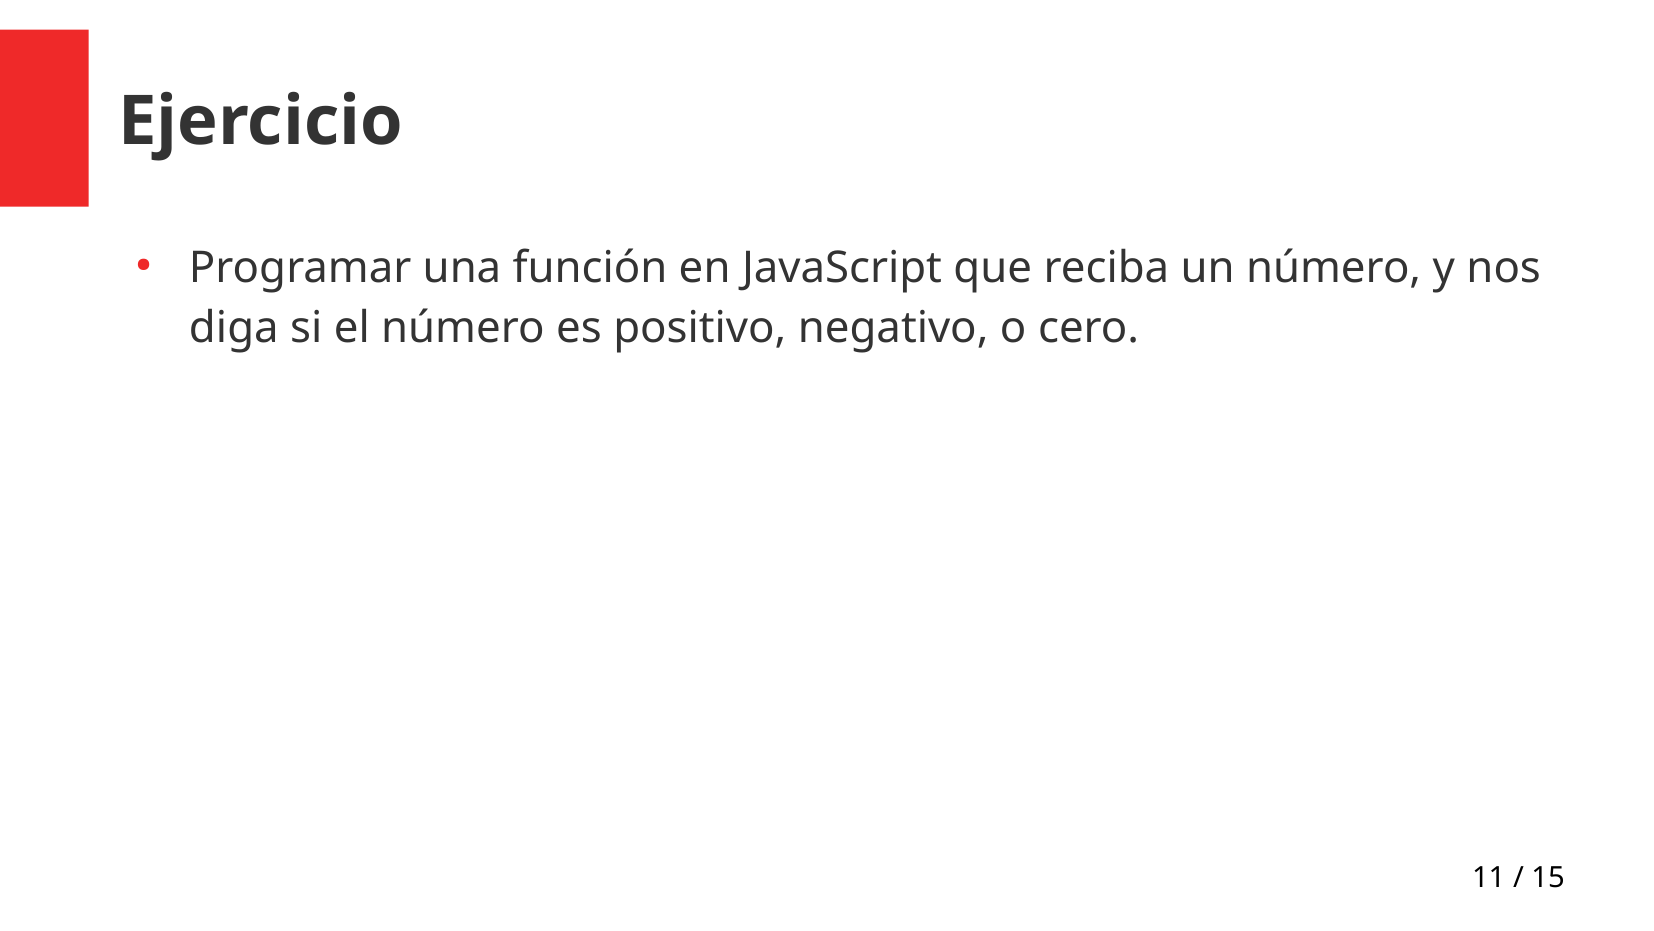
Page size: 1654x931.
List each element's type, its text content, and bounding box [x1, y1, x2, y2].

list Programar una función en JavaScript que reciba un número, y nos diga si el número es positivo, negativo, o cero. [118, 236, 1595, 798]
title Ejercicio [118, 29, 1595, 207]
